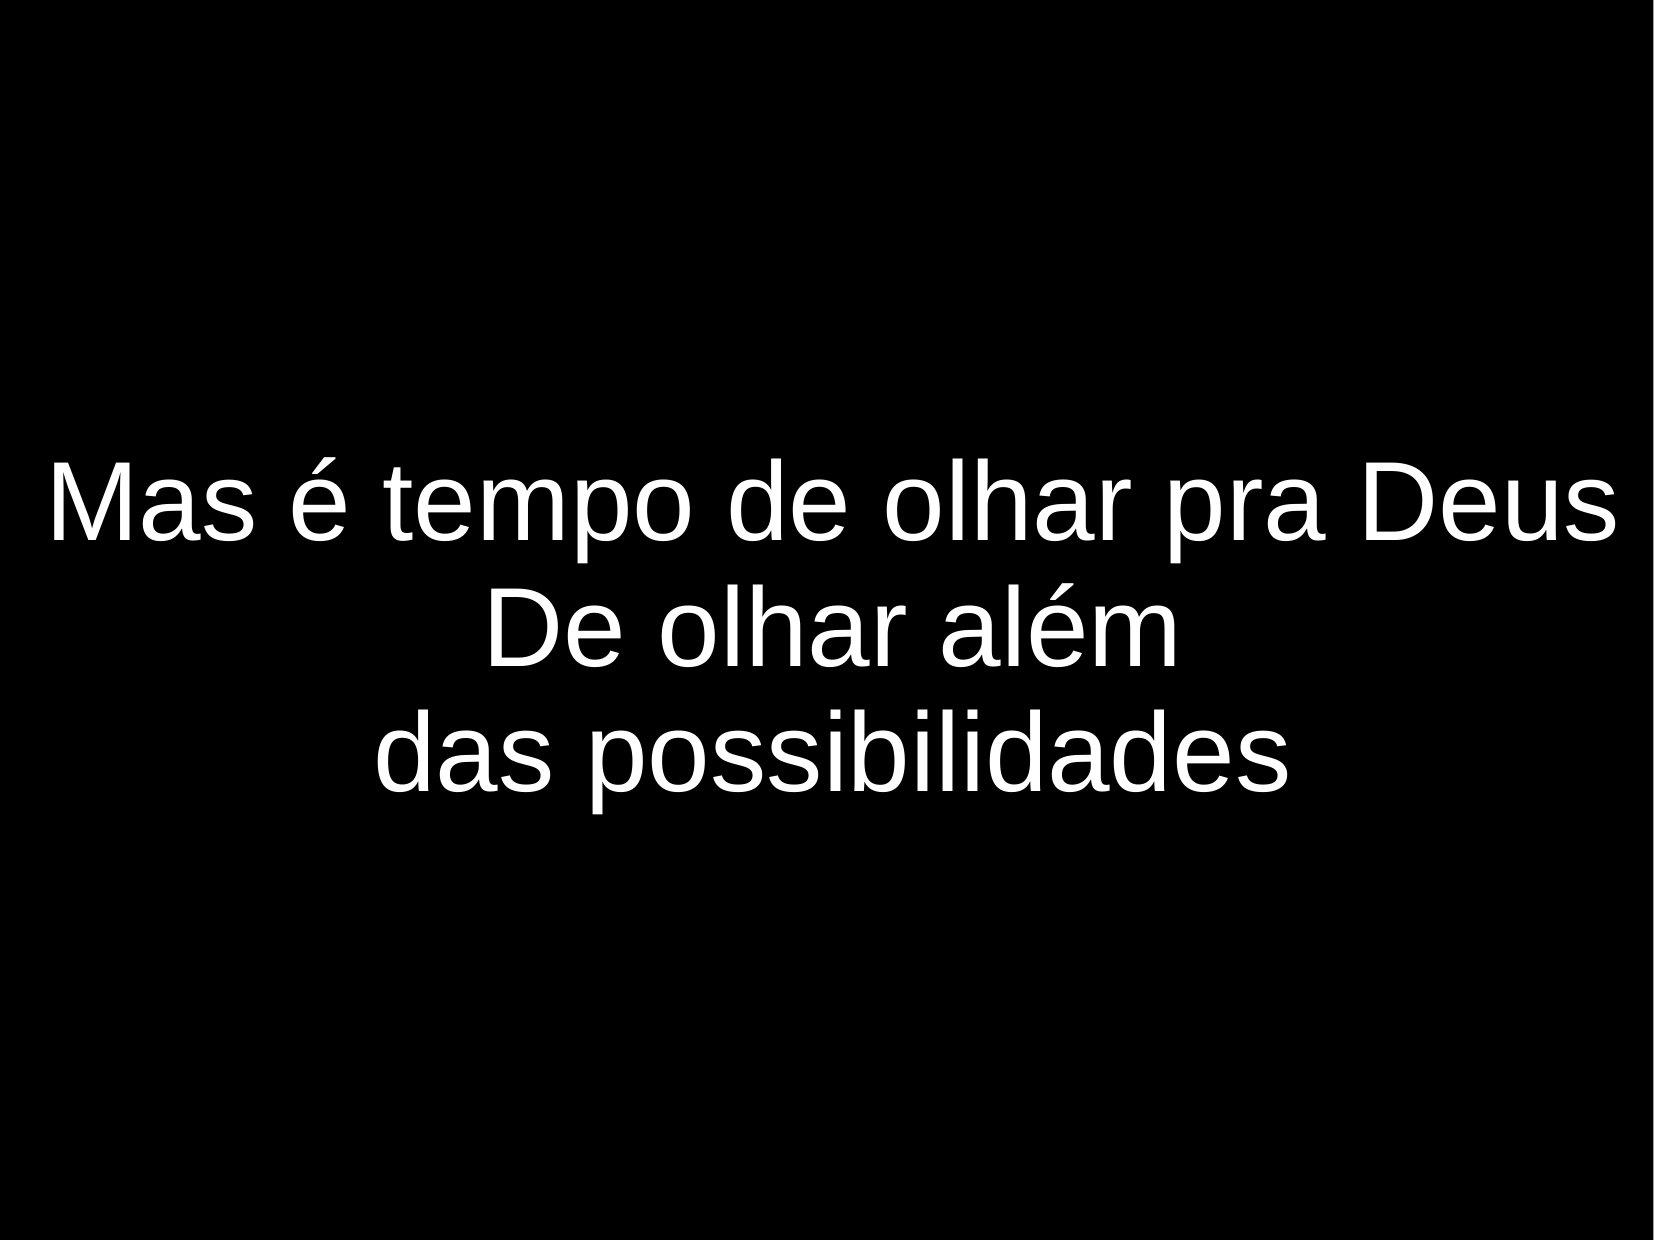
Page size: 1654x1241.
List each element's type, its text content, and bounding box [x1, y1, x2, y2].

subtitle Mas é tempo de olhar pra Deus De olhar além das possibilidades [35, 49, 1630, 1205]
